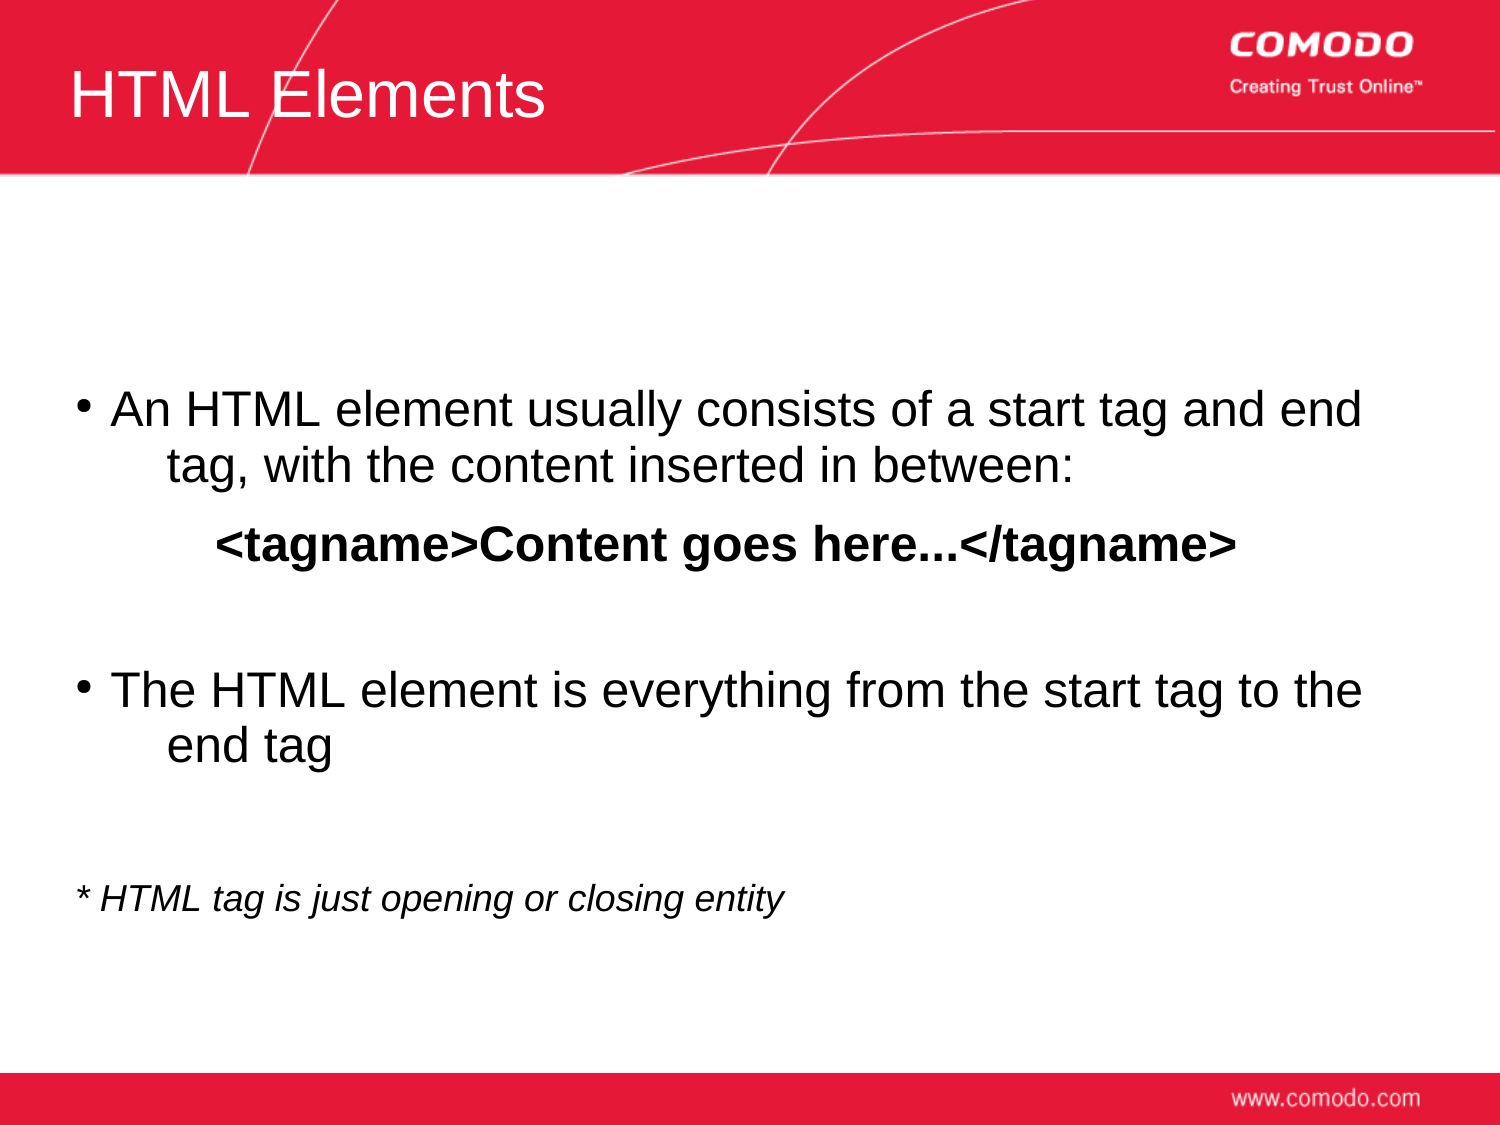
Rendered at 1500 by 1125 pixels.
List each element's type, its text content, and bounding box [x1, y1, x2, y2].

picture [0, 1073, 1500, 1125]
title HTML Elements [69, 21, 1197, 170]
list An HTML element usually consists of a start tag and end tag, with the content inserted in between: <tagname>Content goes here...</tagname> The HTML element is everything from the start tag to the end tag * HTML tag is just opening or closing entity [75, 377, 1425, 1102]
picture [0, 0, 1500, 176]
